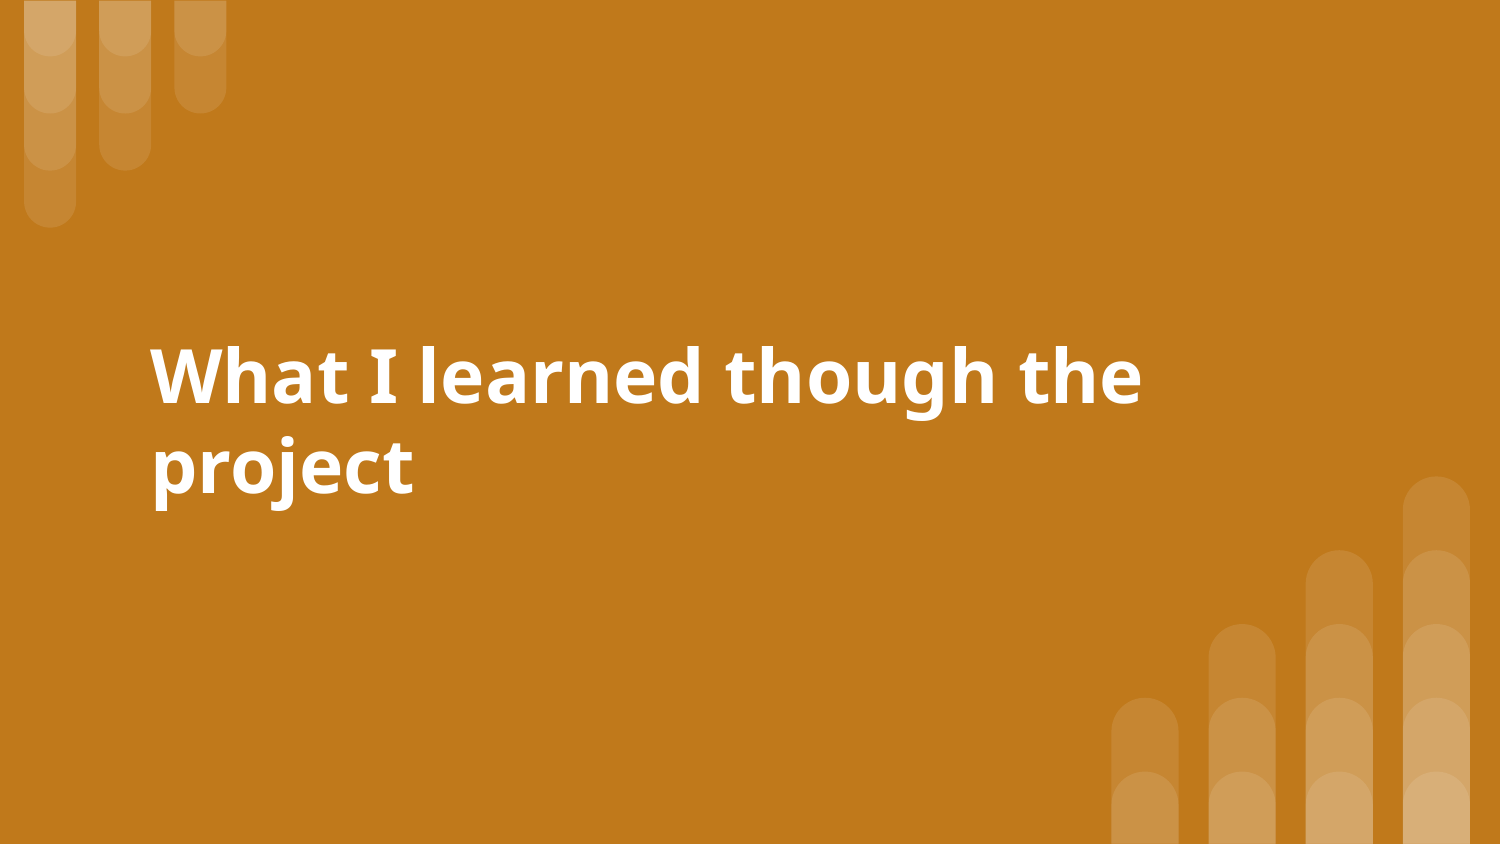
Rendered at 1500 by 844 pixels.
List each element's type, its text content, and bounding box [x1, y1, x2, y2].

title What I learned though the project [135, 264, 1425, 572]
